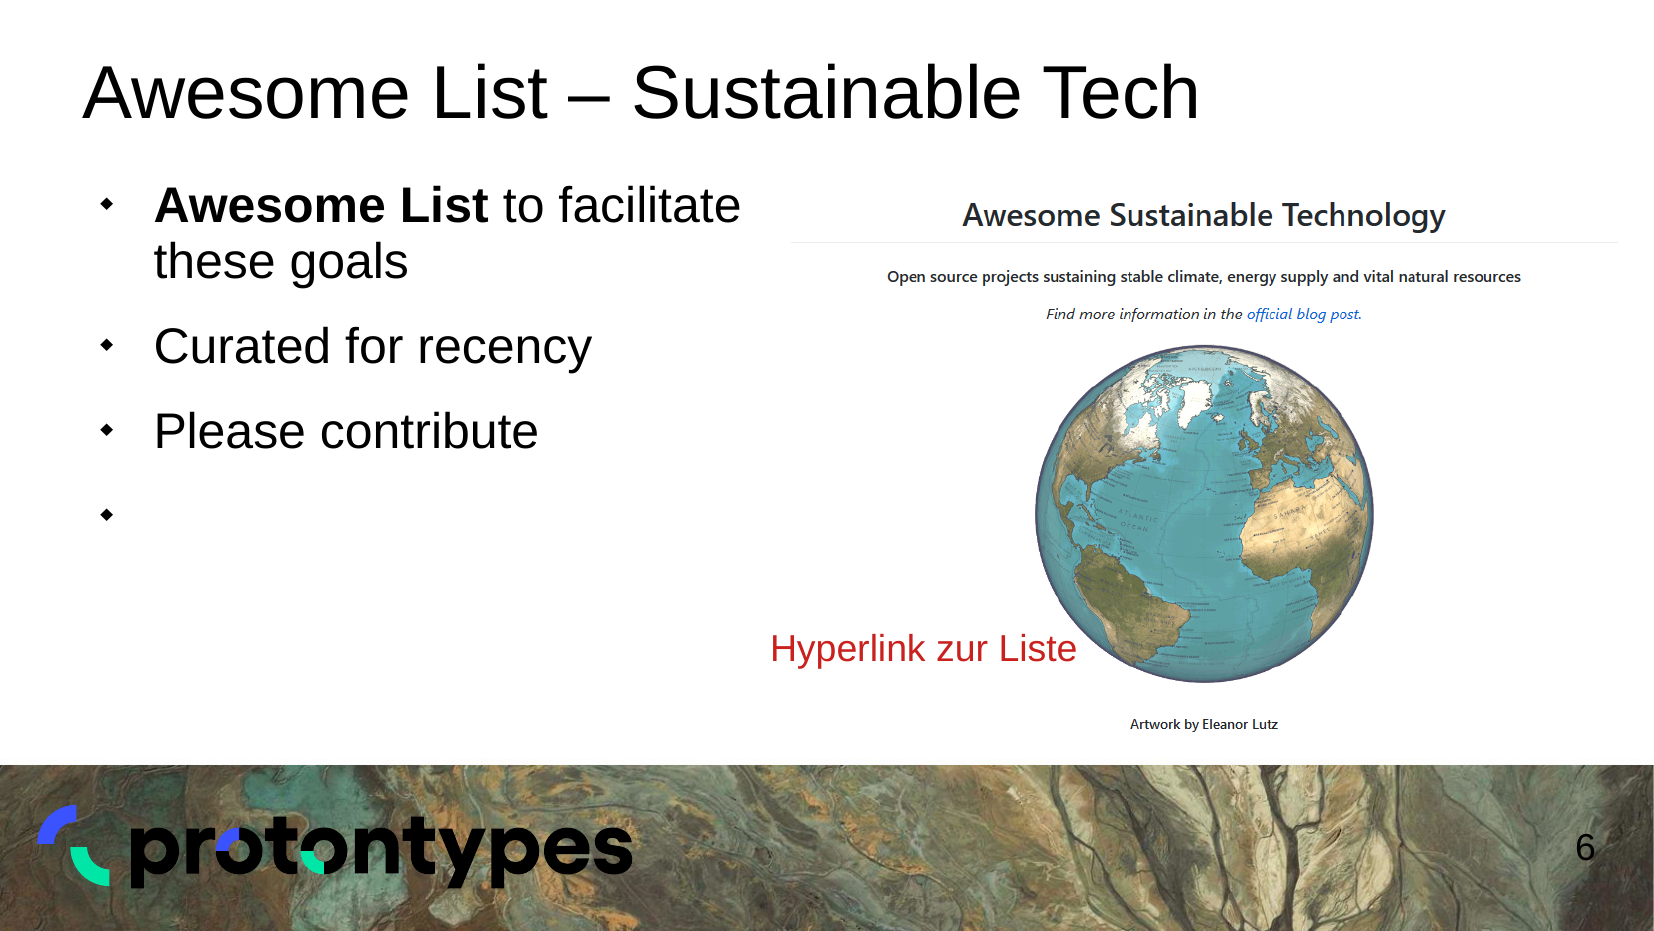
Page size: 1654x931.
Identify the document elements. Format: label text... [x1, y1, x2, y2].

list Awesome List to facilitate these goals Curated for recency Please contribute [82, 177, 768, 758]
picture [0, 0, 1654, 931]
title Awesome List – Sustainable Tech [82, 37, 1571, 148]
text_box Hyperlink zur Liste [755, 620, 1093, 680]
